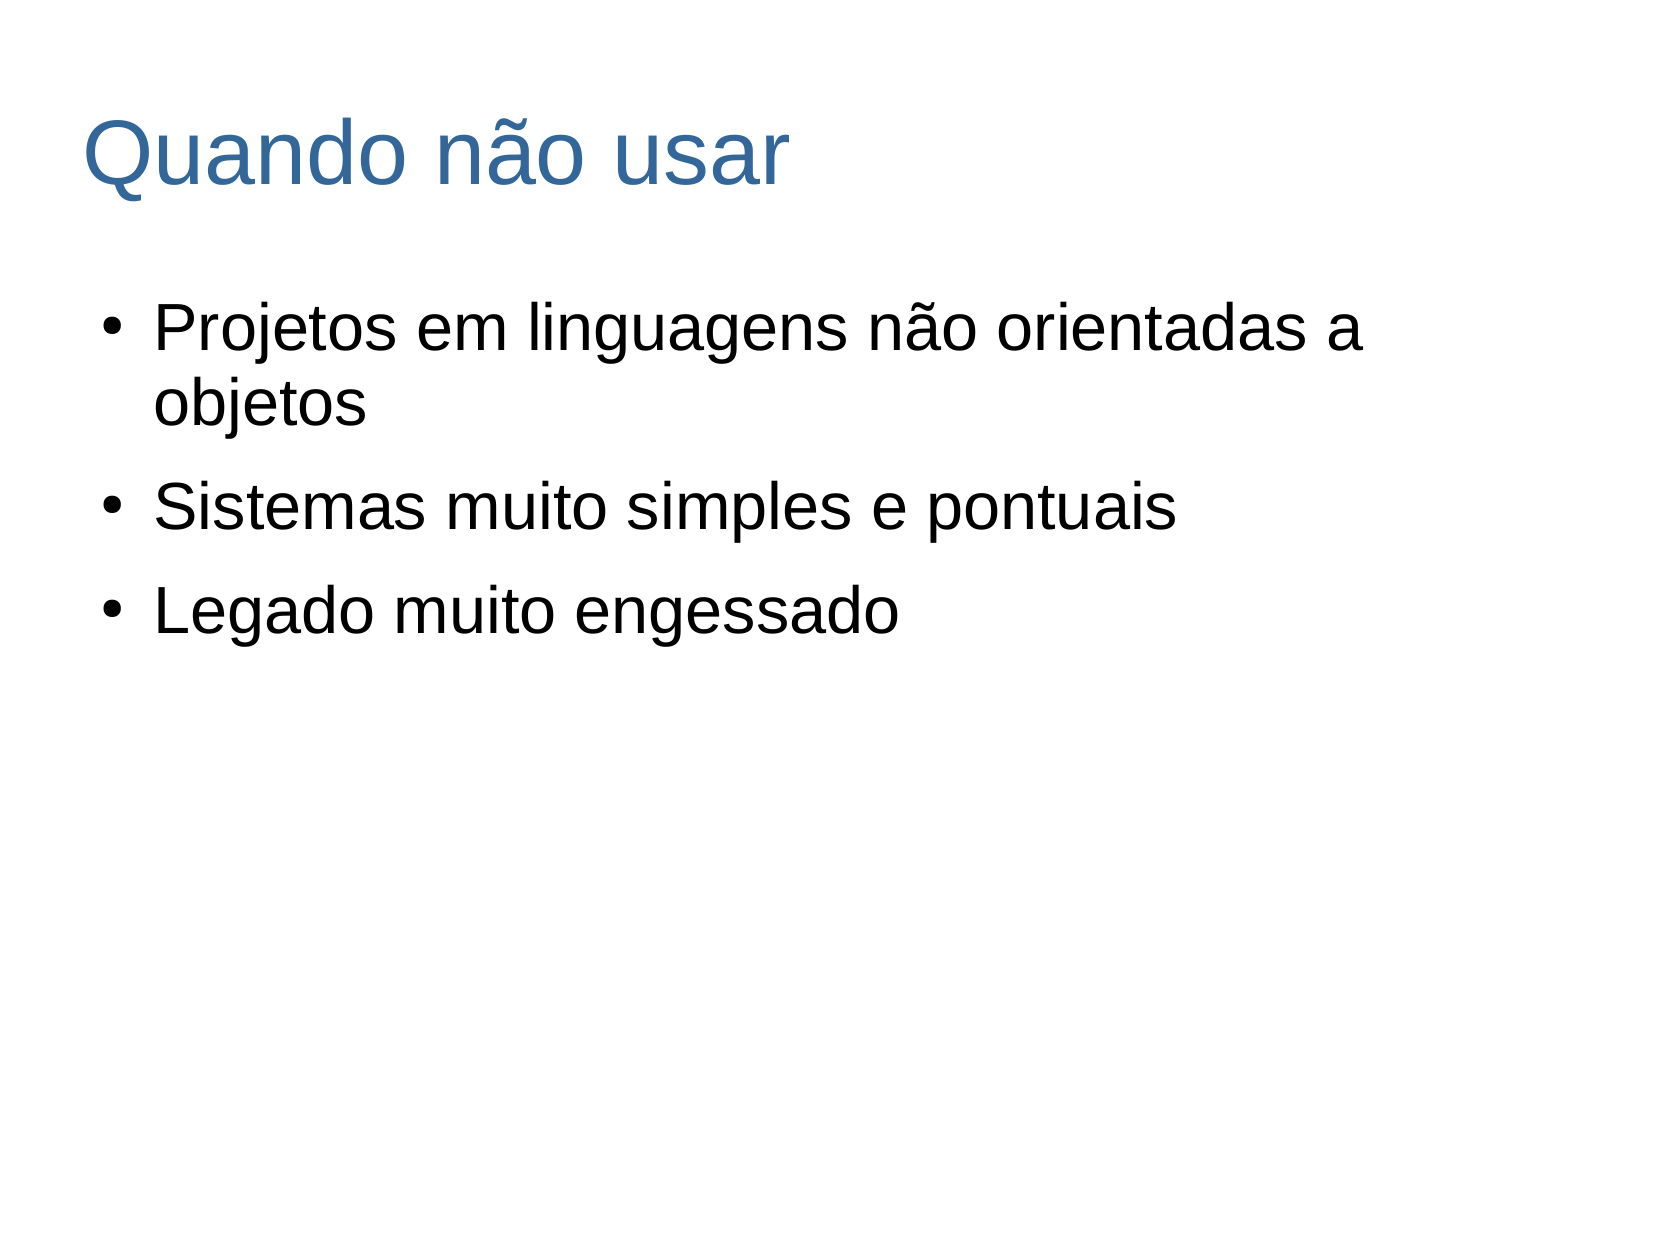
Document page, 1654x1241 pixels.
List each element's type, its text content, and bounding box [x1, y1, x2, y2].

list Projetos em linguagens não orientadas a objetos Sistemas muito simples e pontuais Legado muito engessado [82, 290, 1571, 1010]
title Quando não usar [82, 49, 1571, 257]
